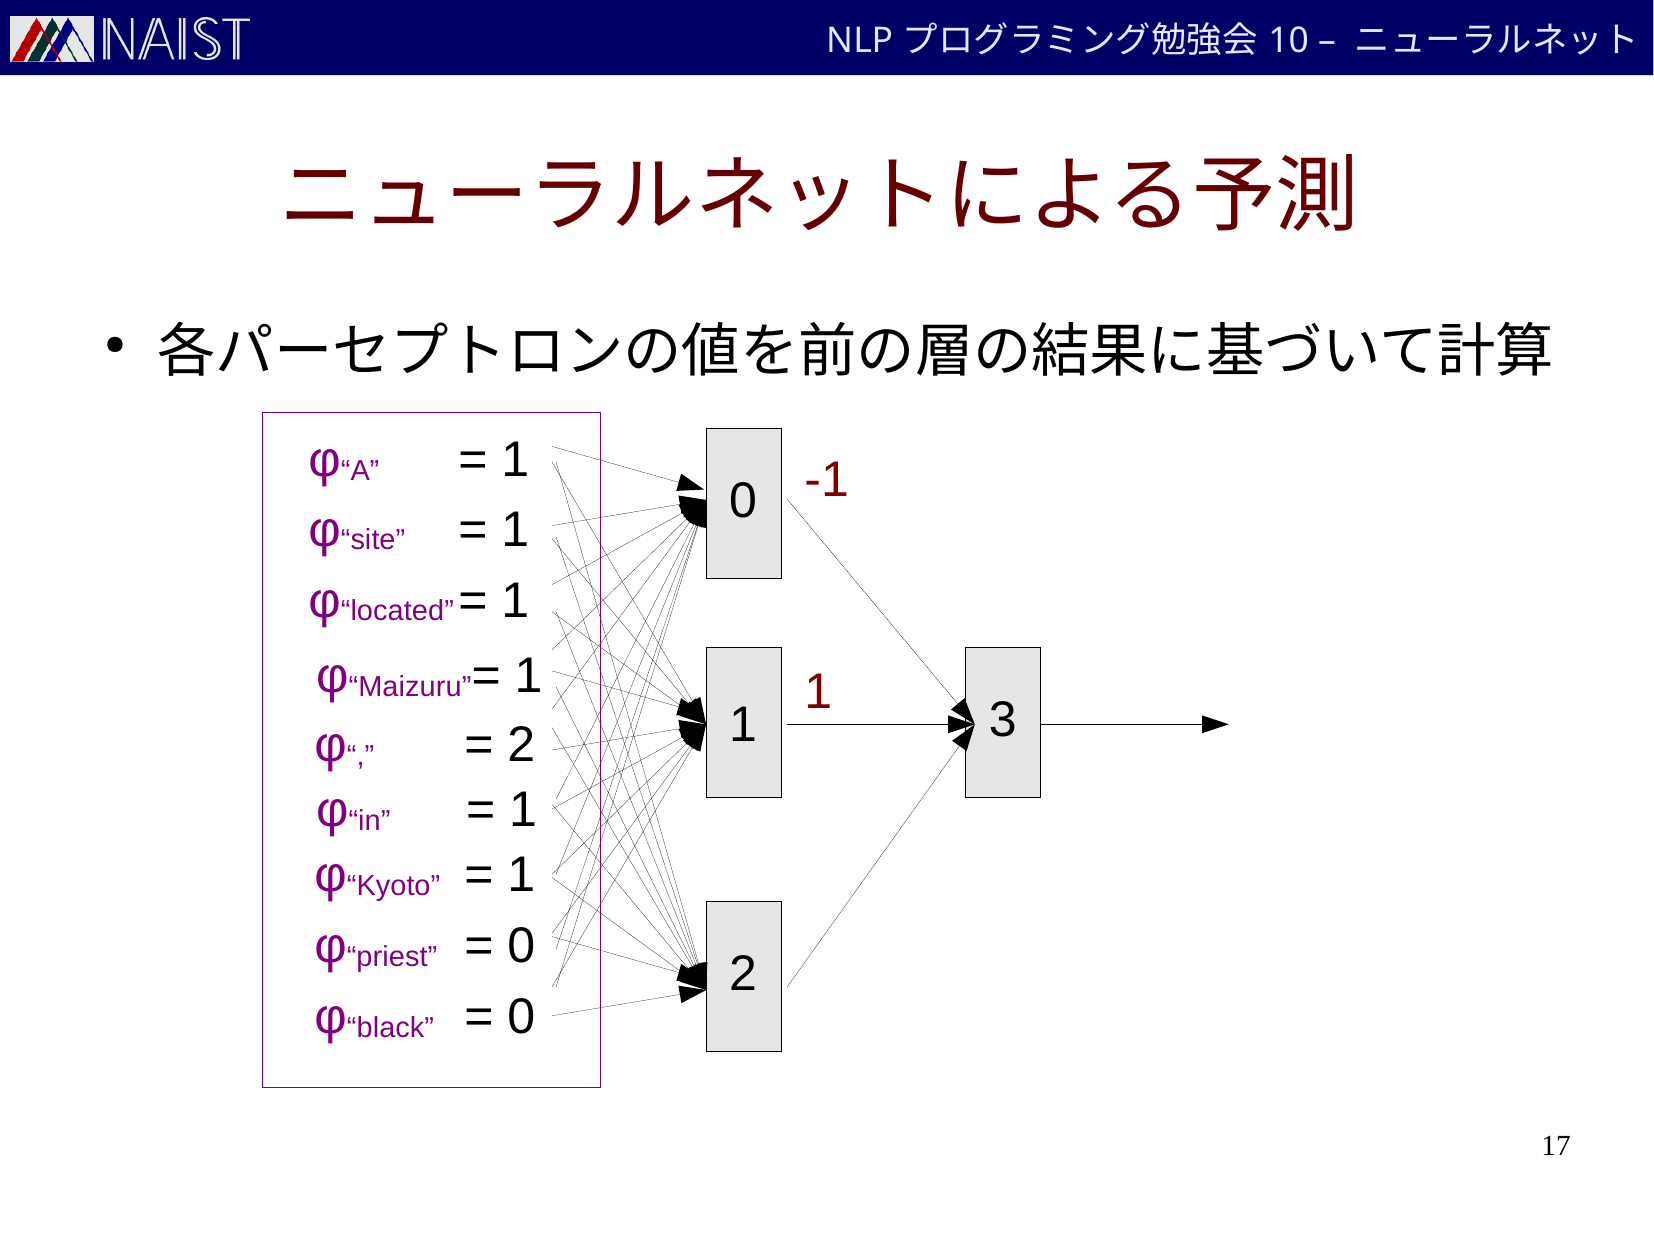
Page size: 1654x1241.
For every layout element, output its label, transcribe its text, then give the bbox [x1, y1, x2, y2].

list 各パーセプトロンの値を前の層の結果に基づいて計算 [263, 413, 600, 417]
text_box φ“site” = 1 [293, 493, 545, 564]
text_box φ“A” = 1 [293, 424, 545, 493]
text_box φ“priest” = 0 [299, 910, 551, 980]
text_box 1 [789, 656, 847, 727]
text_box [706, 647, 782, 798]
picture [10, 16, 94, 62]
text_box φ“Kyoto” = 1 [299, 839, 551, 910]
text_box φ“Maizuru”= 1 [301, 639, 558, 727]
text_box [706, 901, 782, 1052]
text_box φ“located” = 1 [293, 564, 545, 652]
text_box φ“,” = 2 [299, 708, 551, 797]
text_box [706, 428, 782, 579]
text_box φ“black” = 0 [299, 980, 551, 1069]
text_box 3 [974, 683, 1032, 755]
text_box -1 [789, 443, 864, 515]
text_box 1 [714, 689, 772, 760]
list 各パーセプトロンの値を前の層の結果に基づいて計算 [86, 303, 1576, 417]
text_box 0 [714, 464, 772, 536]
text_box φ“in” = 1 [301, 774, 552, 862]
title ニューラルネットによる予測 [75, 92, 1564, 285]
text_box [965, 647, 1041, 798]
text_box 2 [714, 937, 772, 1008]
picture [102, 17, 251, 60]
